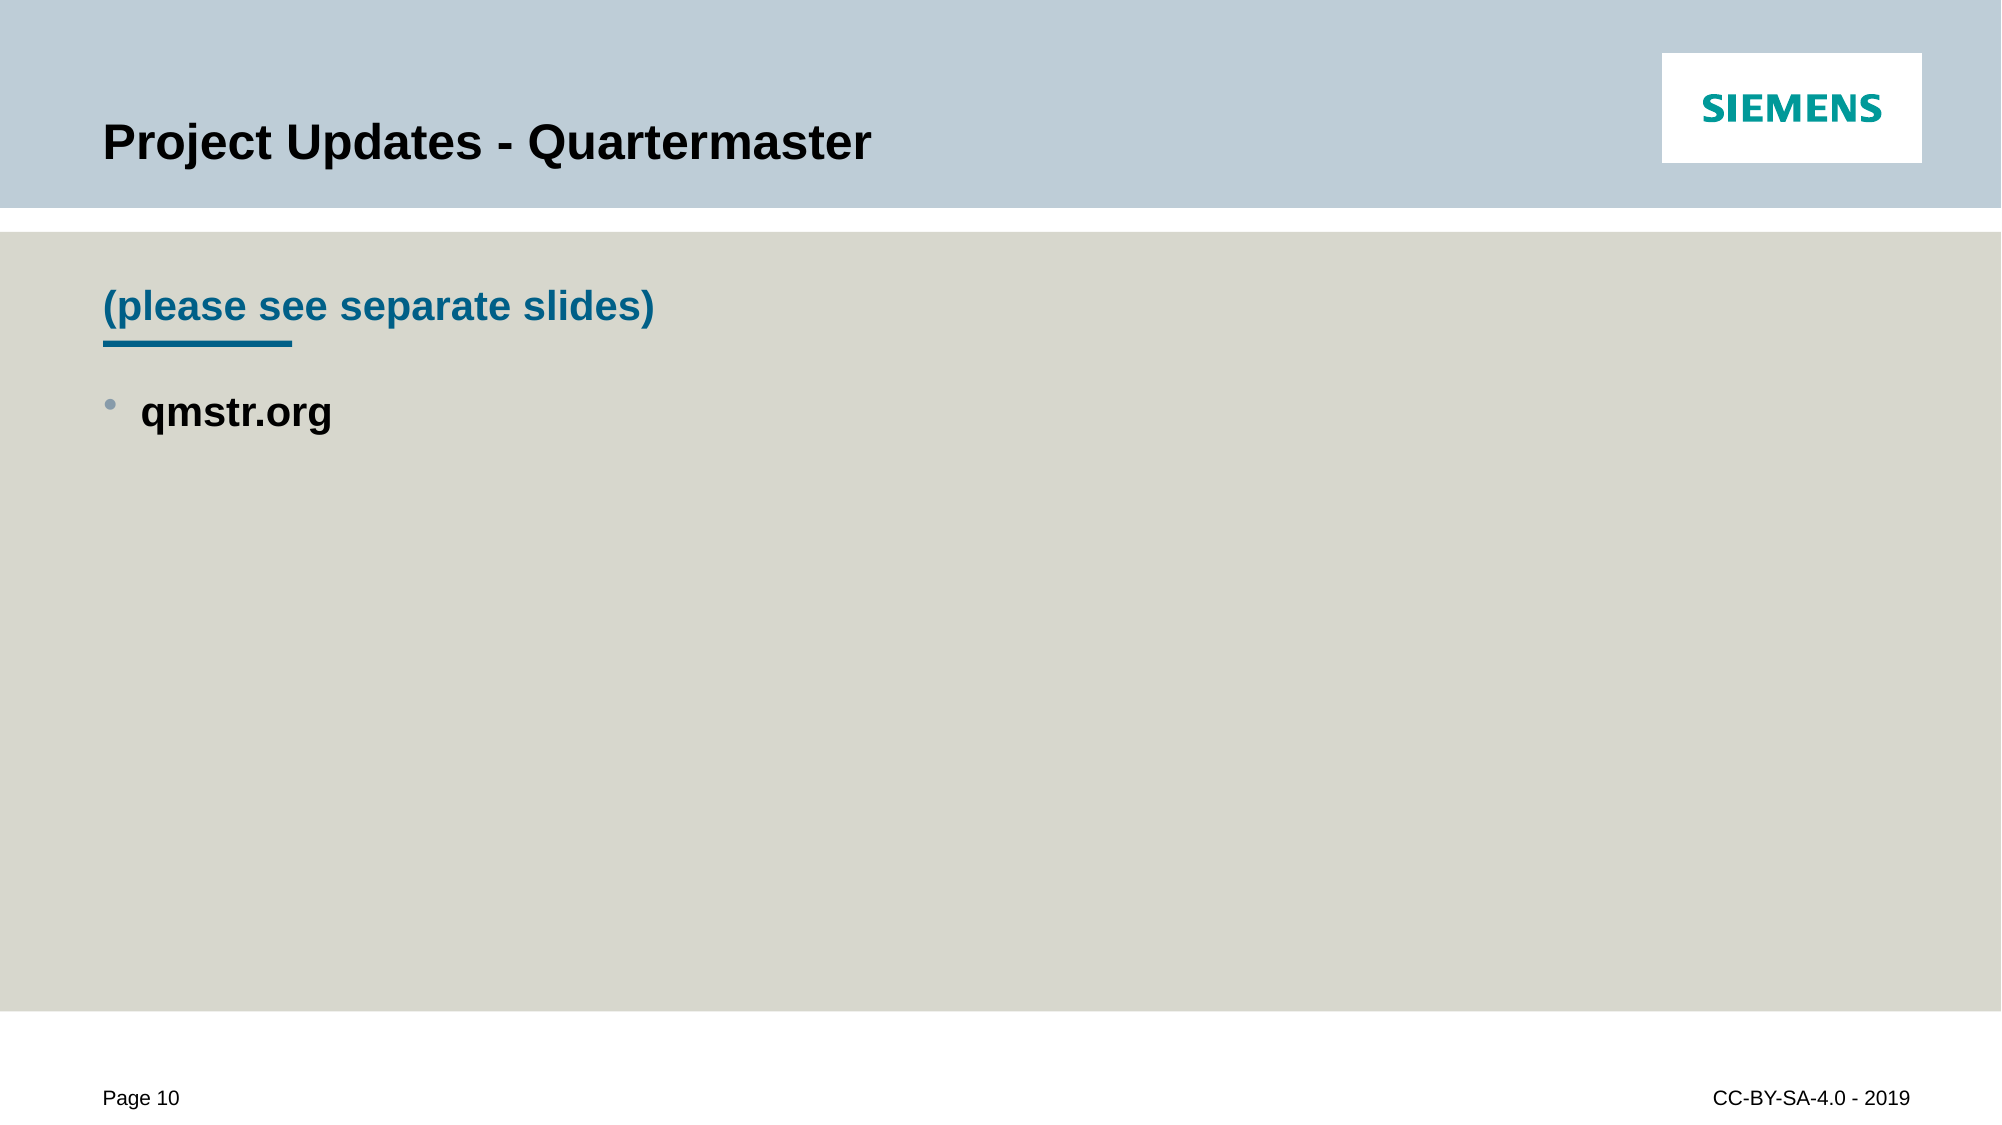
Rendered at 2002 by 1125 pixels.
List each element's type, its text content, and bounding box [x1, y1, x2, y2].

text_box [0, 231, 2001, 1012]
text_box qmstr.org [103, 359, 926, 516]
title Project Updates - Quartermaster [0, 0, 2001, 208]
text_box (please see separate slides) [102, 278, 1286, 330]
